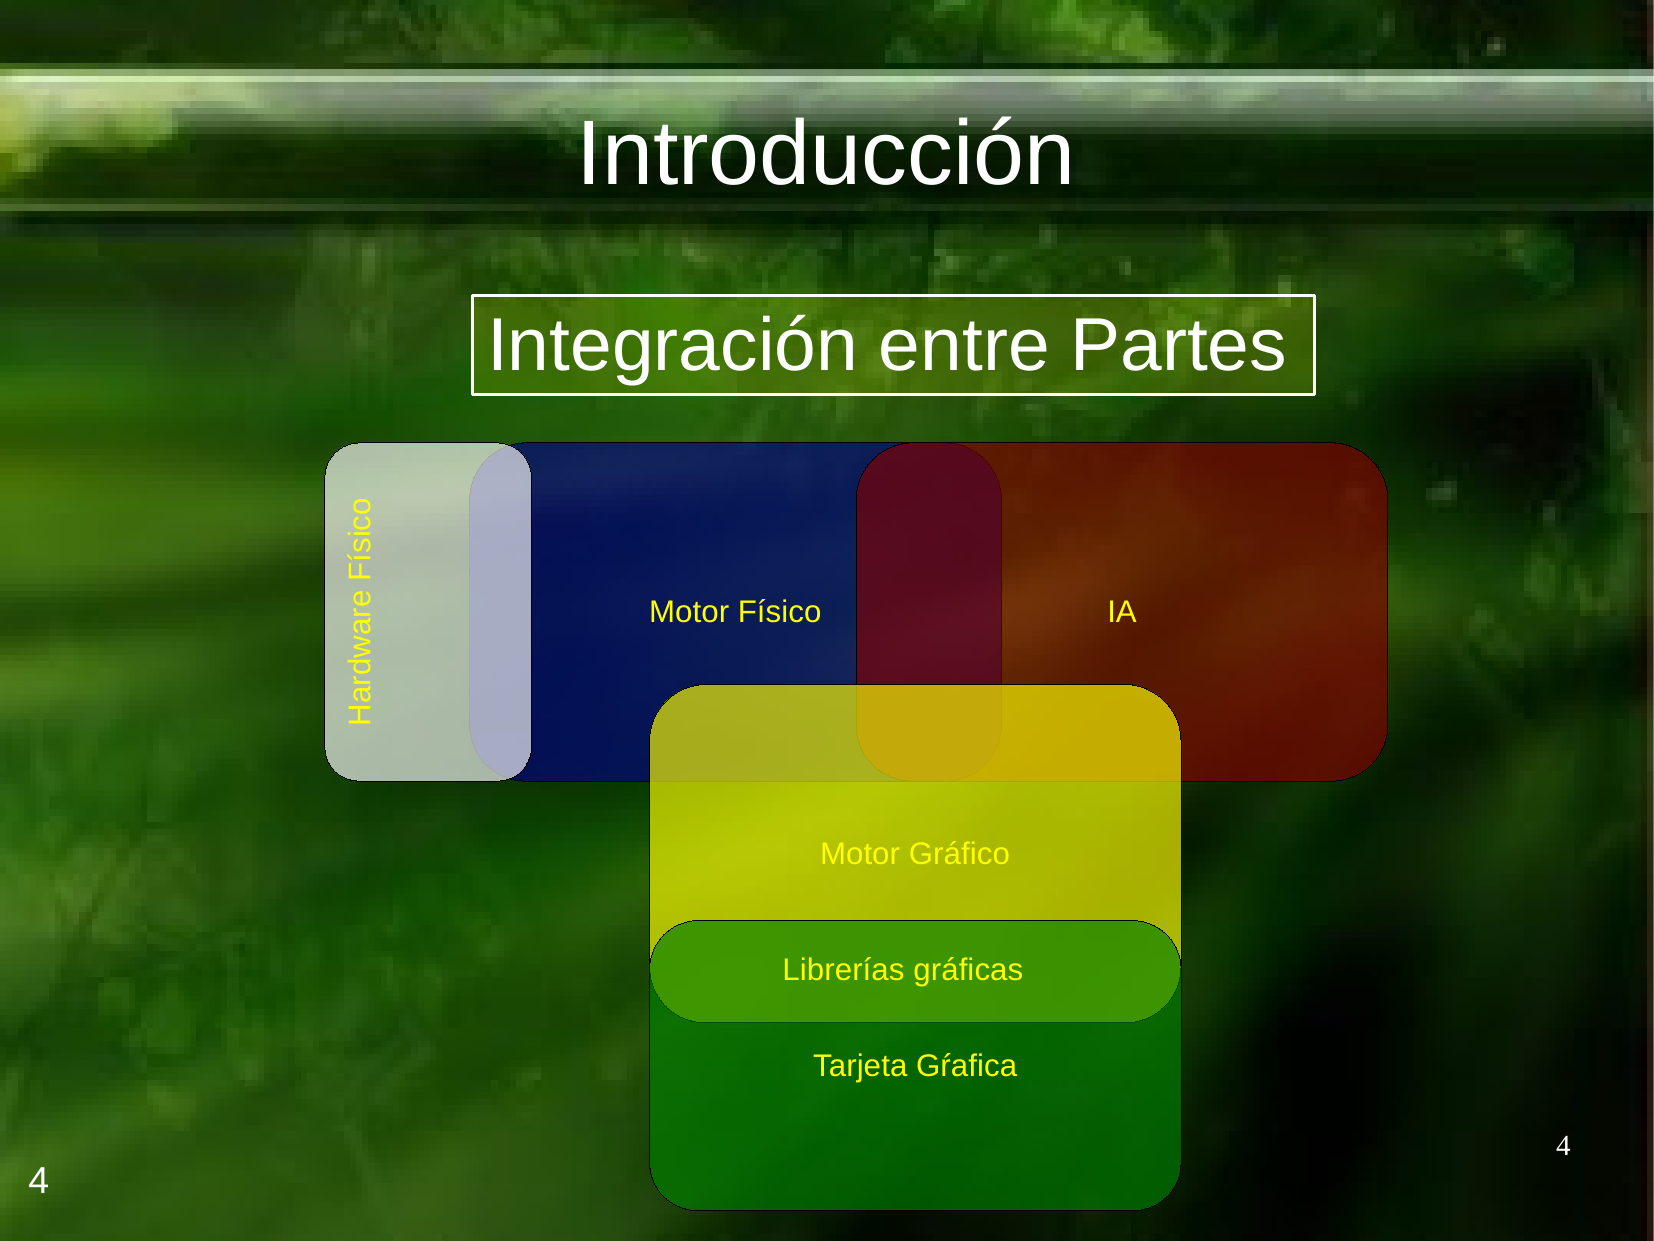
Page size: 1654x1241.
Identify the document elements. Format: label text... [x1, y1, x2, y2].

text_box Motor Físico [510, 442, 908, 782]
title Introducción [82, 56, 1571, 250]
text_box IA [856, 442, 1388, 782]
text_box Motor Gráfico [649, 684, 1182, 965]
text_box Hardware Físico [324, 442, 532, 782]
text_box Integración entre Partes [472, 295, 1315, 395]
picture [0, 0, 1654, 1241]
text_box <número> [13, 1151, 214, 1222]
text_box Tarjeta Gŕafica [649, 920, 1182, 1211]
text_box Librerías gráficas [767, 944, 1123, 995]
